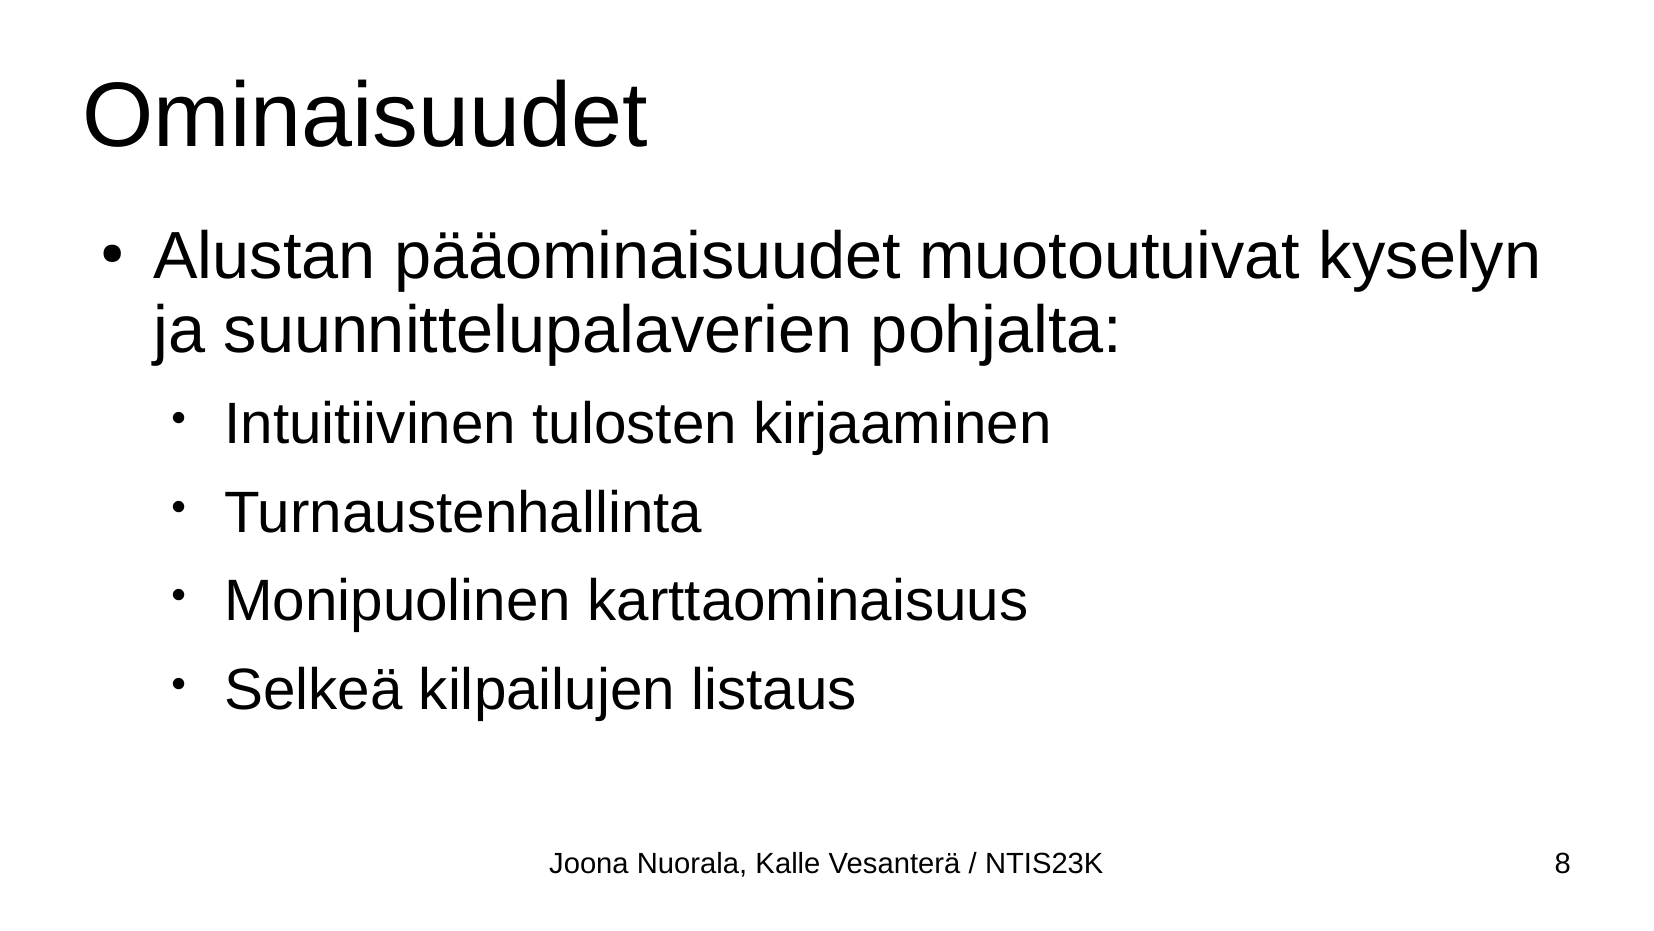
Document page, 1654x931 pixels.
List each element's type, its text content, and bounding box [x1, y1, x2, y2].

title Ominaisuudet [82, 37, 1571, 193]
list Alustan pääominaisuudet muotoutuivat kyselyn ja suunnittelupalaverien pohjalta: Intuitiivinen tulosten kirjaaminen Turnaustenhallinta Monipuolinen karttaominaisuus Selkeä kilpailujen listaus [82, 217, 1571, 758]
